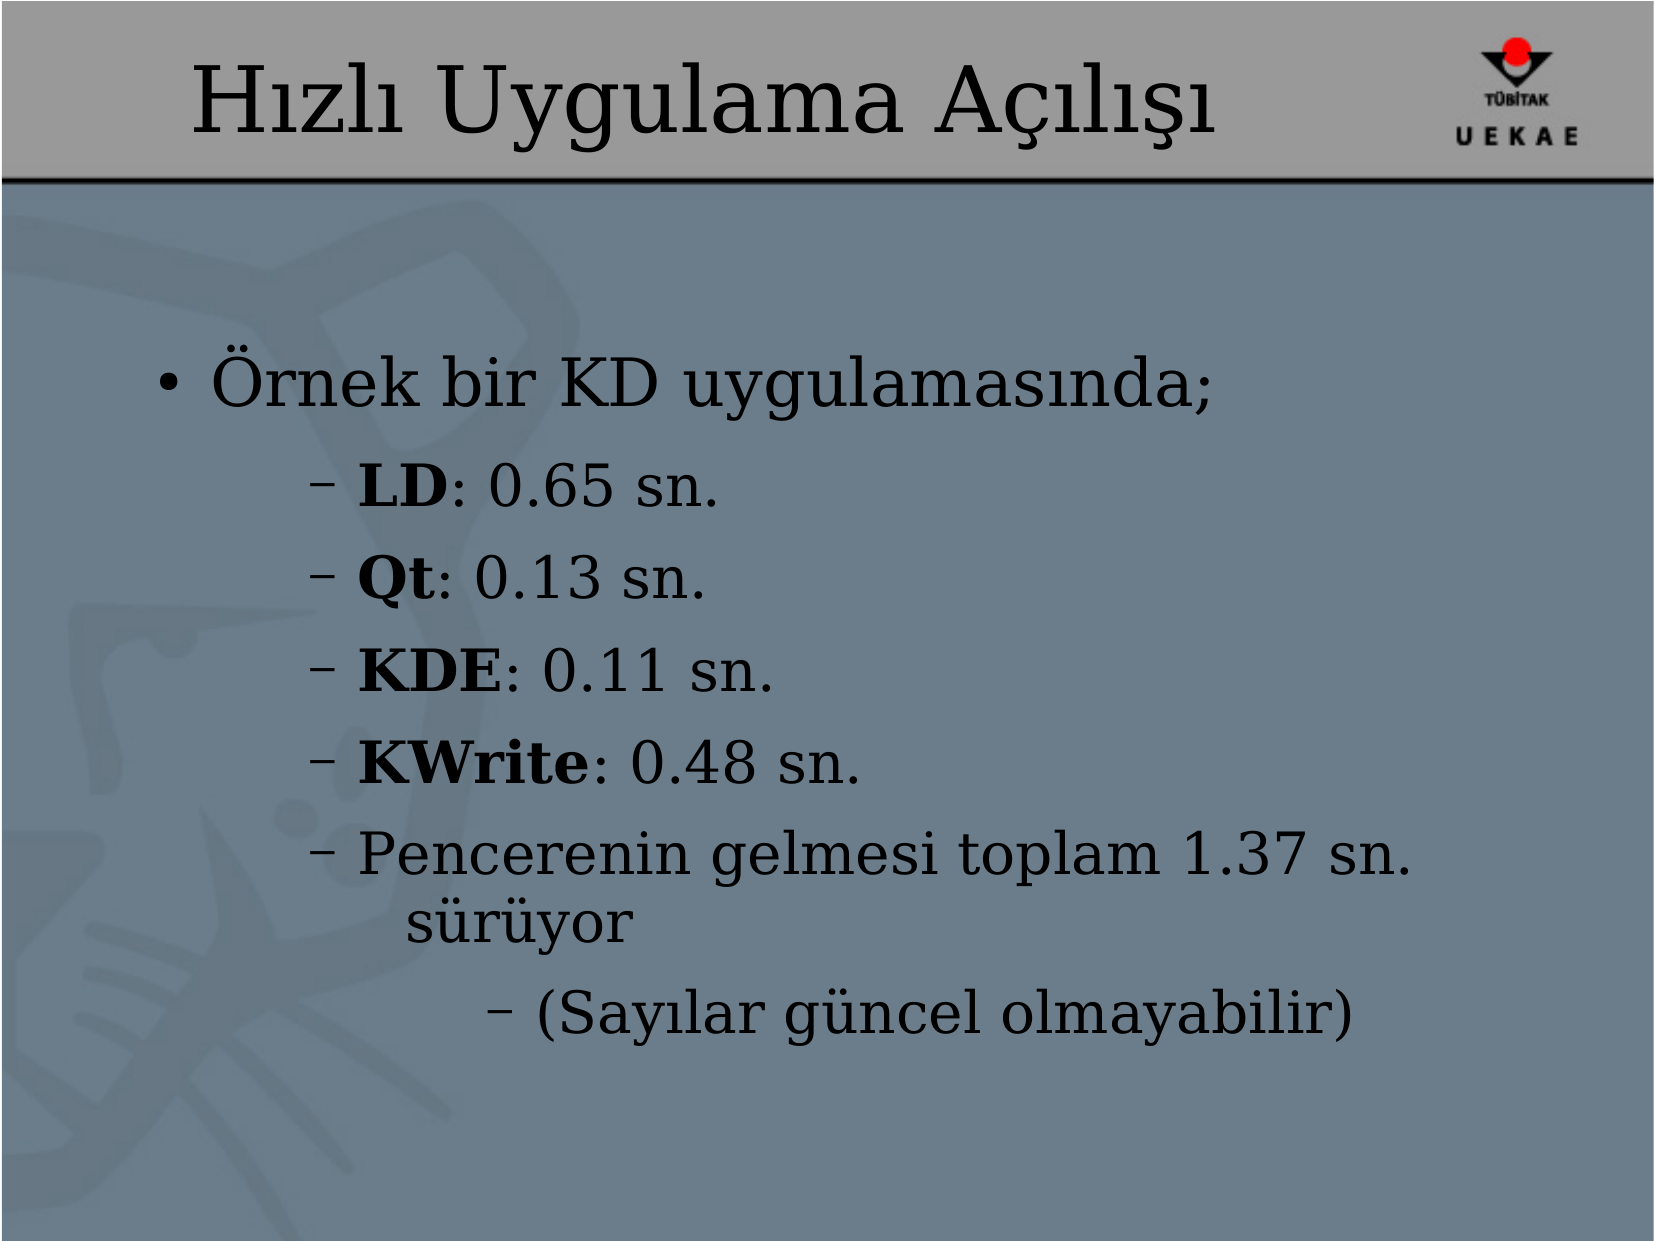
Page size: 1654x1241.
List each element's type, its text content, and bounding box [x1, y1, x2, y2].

list Örnek bir KD uygulamasında; LD: 0.65 sn. Qt: 0.13 sn. KDE: 0.11 sn. KWrite: 0.48 sn. Pencerenin gelmesi toplam 1.37 sn. sürüyor (Sayılar güncel olmayabilir) [121, 344, 1534, 1127]
picture [1, 1, 1654, 1241]
title Hızlı Uygulama Açılışı [0, 0, 1410, 204]
